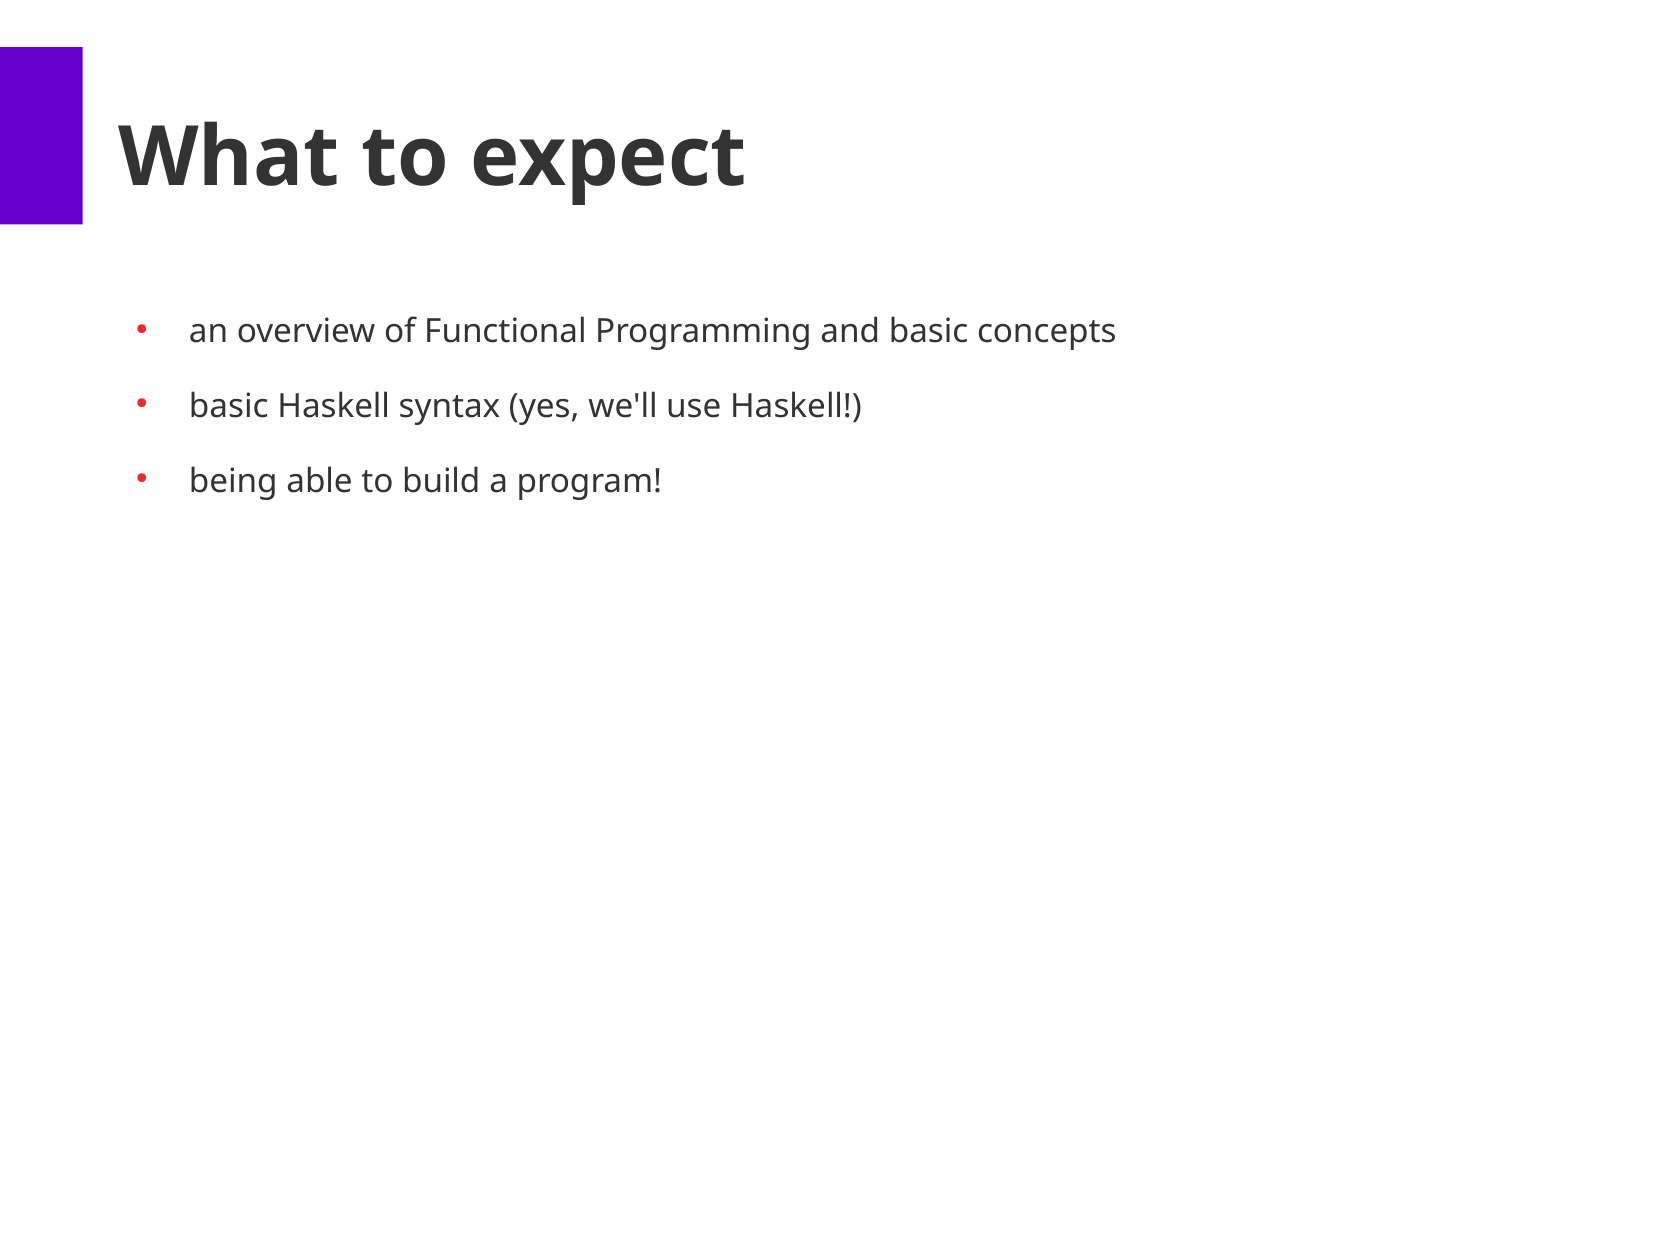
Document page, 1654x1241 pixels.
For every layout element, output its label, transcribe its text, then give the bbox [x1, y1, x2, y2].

list an overview of Functional Programming and basic concepts basic Haskell syntax (yes, we'll use Haskell!) being able to build a program! [118, 307, 1536, 1074]
title What to expect [118, 49, 1571, 257]
